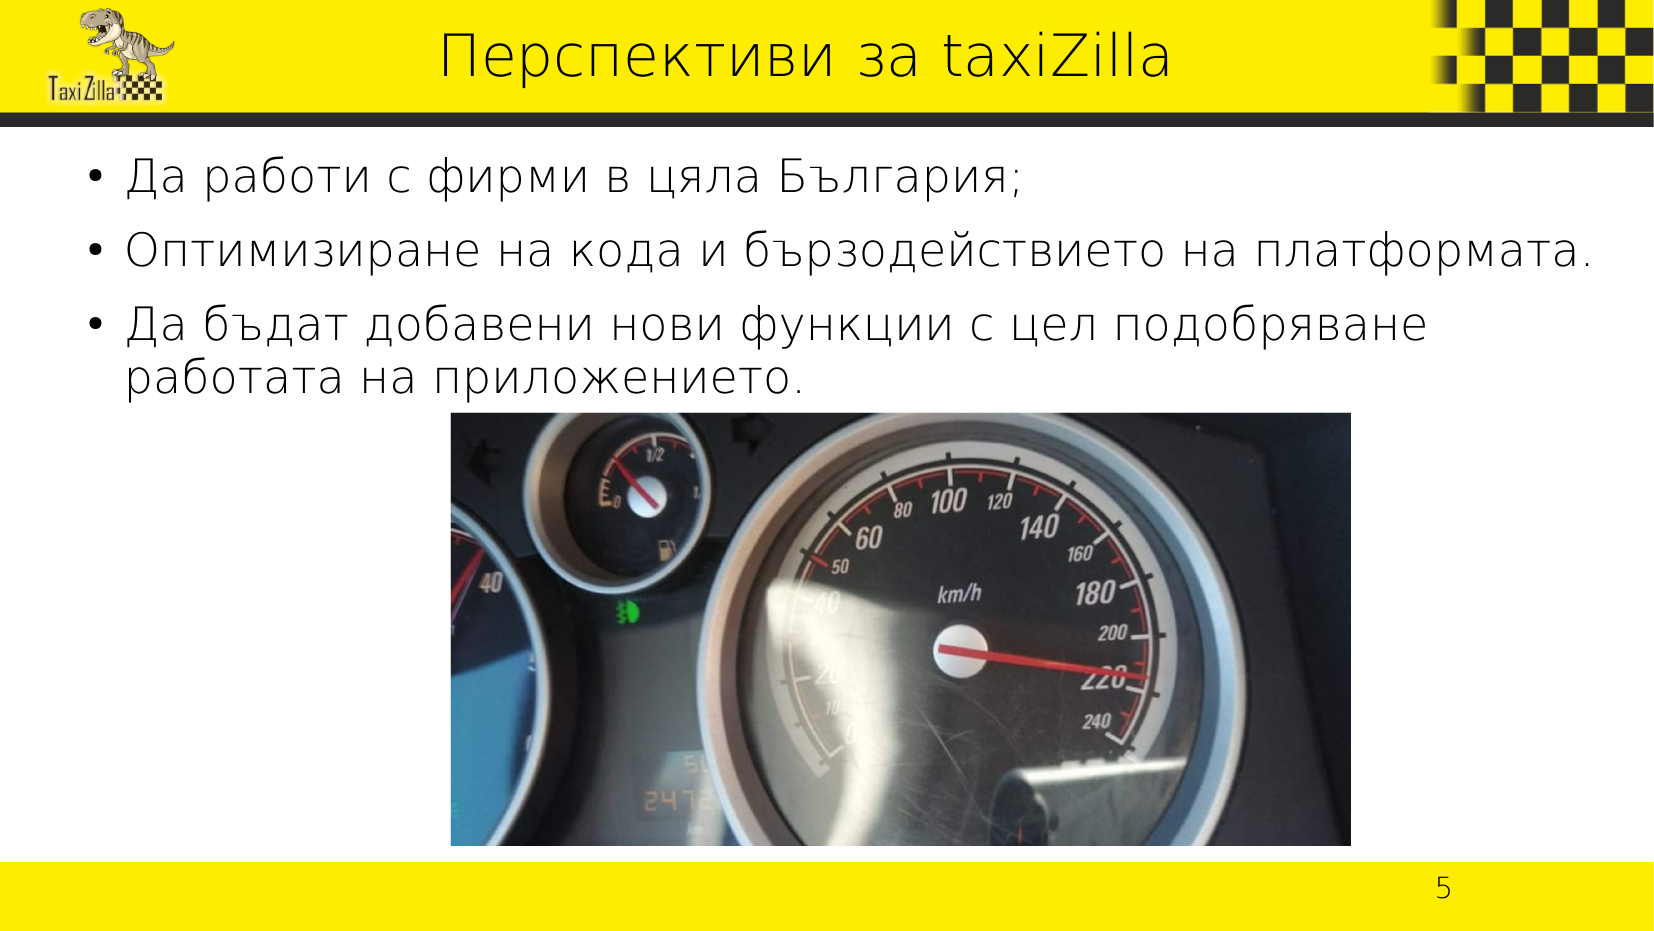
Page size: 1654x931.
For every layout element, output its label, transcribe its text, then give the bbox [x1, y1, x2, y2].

title Перспективи за taxiZilla [225, 0, 1388, 113]
list Да работи с фирми в цяла България; Оптимизиране на кода и бързодействието на платформата. Да бъдат добавени нови функции с цел подобряване работата на приложението. [75, 150, 1613, 413]
picture [0, 0, 1654, 931]
